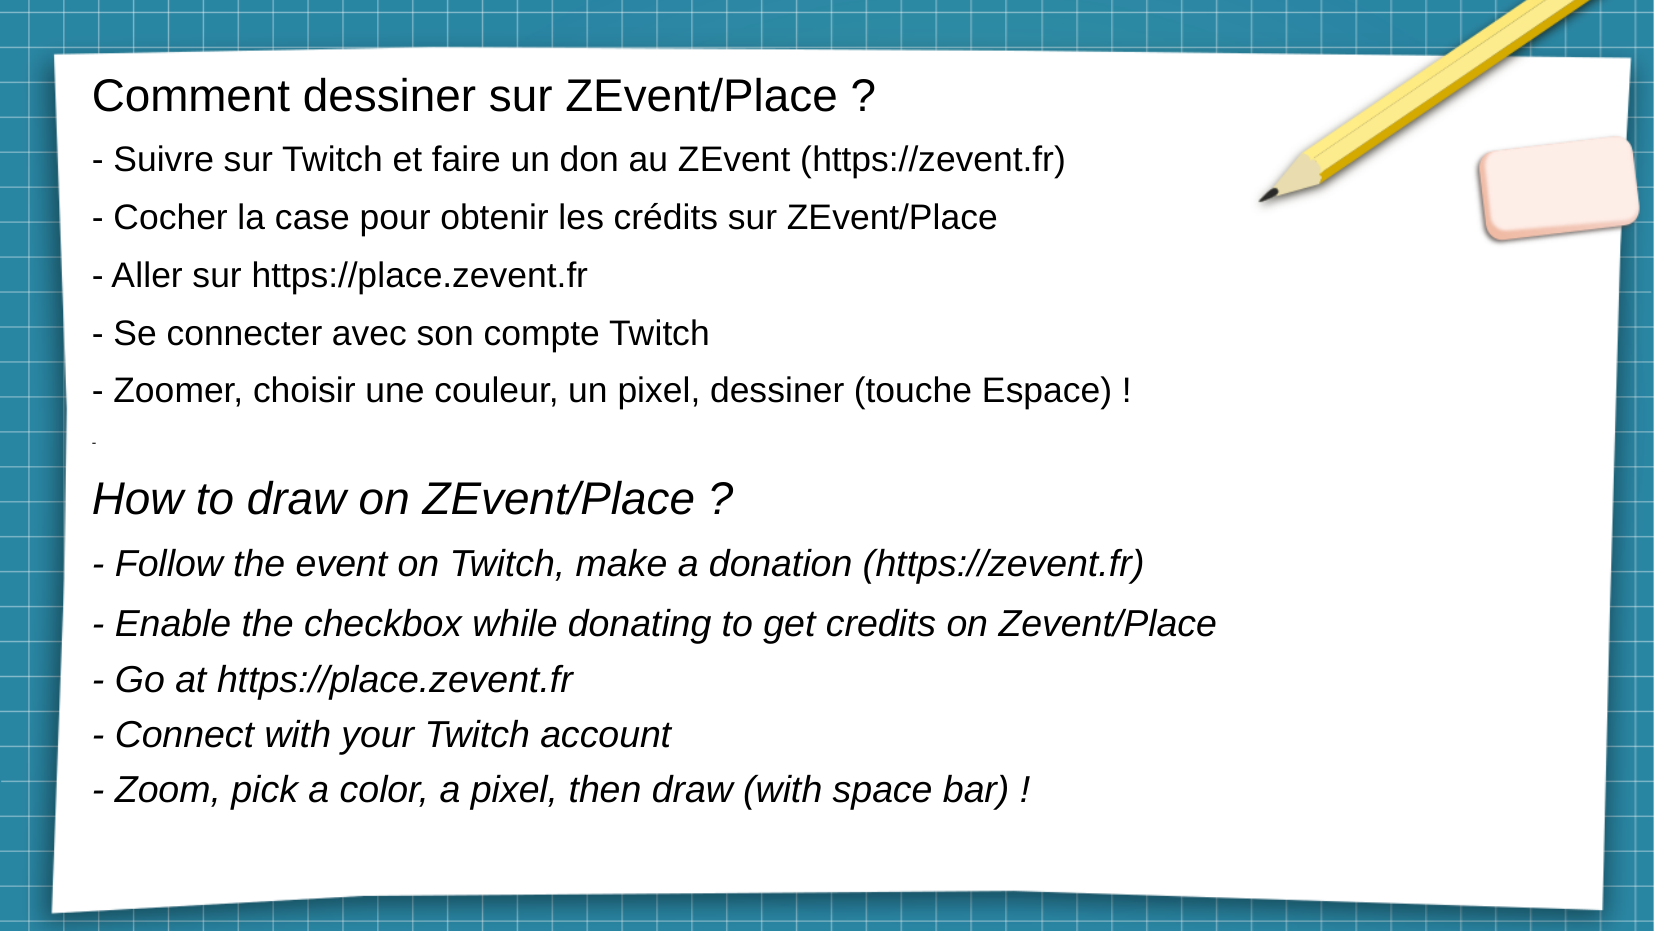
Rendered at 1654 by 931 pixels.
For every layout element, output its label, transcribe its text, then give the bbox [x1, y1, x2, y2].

list Comment dessiner sur ZEvent/Place ? - Suivre sur Twitch et faire un don au ZEvent (https://zevent.fr) - Cocher la case pour obtenir les crédits sur ZEvent/Place - Aller sur https://place.zevent.fr - Se connecter avec son compte Twitch - Zoomer, choisir une couleur, un pixel, dessiner (touche Espace) ! How to draw on ZEvent/Place ? - Follow the event on Twitch, make a donation (https://zevent.fr) - Enable the checkbox while donating to get credits on Zevent/Place - Go at https://place.zevent.fr - Connect with your Twitch account - Zoom, pick a color, a pixel, then draw (with space bar) ! [91, 69, 1562, 885]
